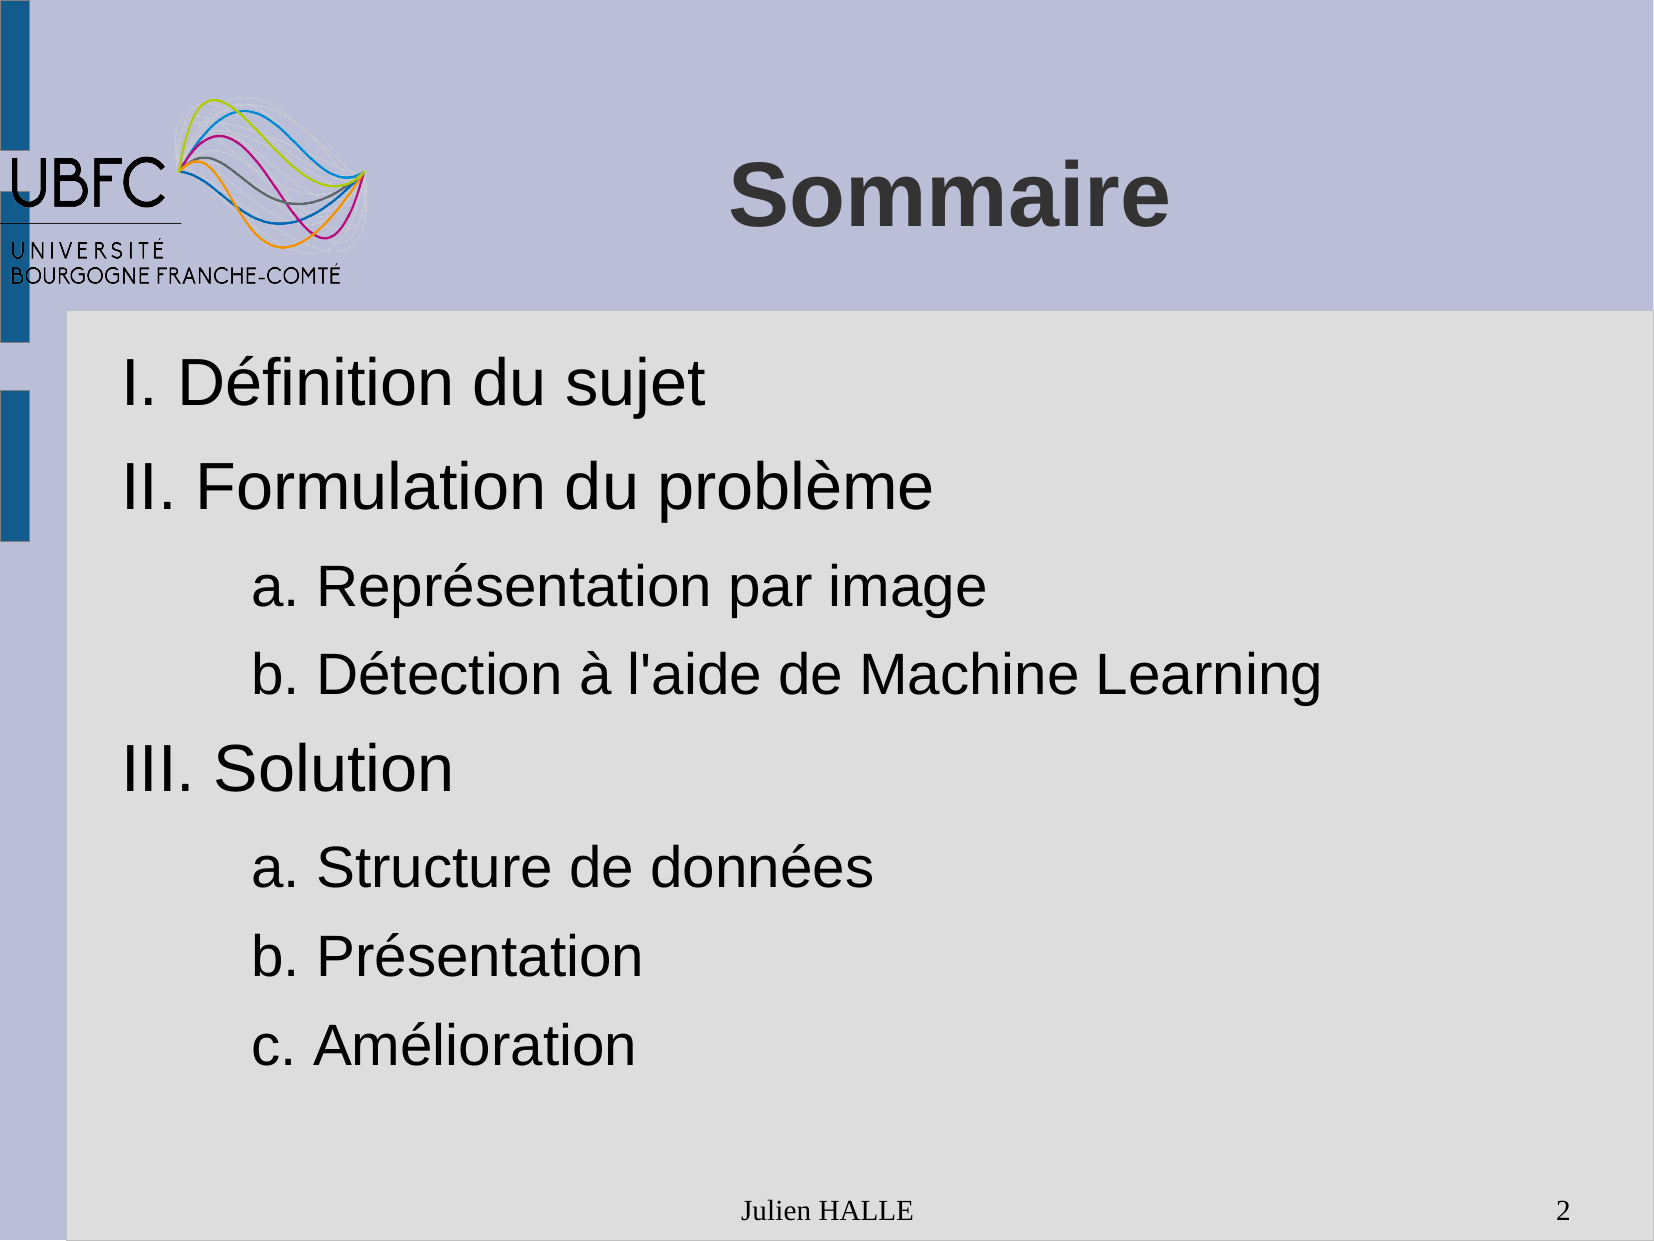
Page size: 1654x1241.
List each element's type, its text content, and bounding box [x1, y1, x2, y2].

title Sommaire [366, 91, 1534, 299]
list Définition du sujet Formulation du problème Représentation par image Détection à l'aide de Machine Learning Solution Structure de données Présentation Amélioration [121, 344, 1534, 1127]
picture [0, 97, 366, 284]
